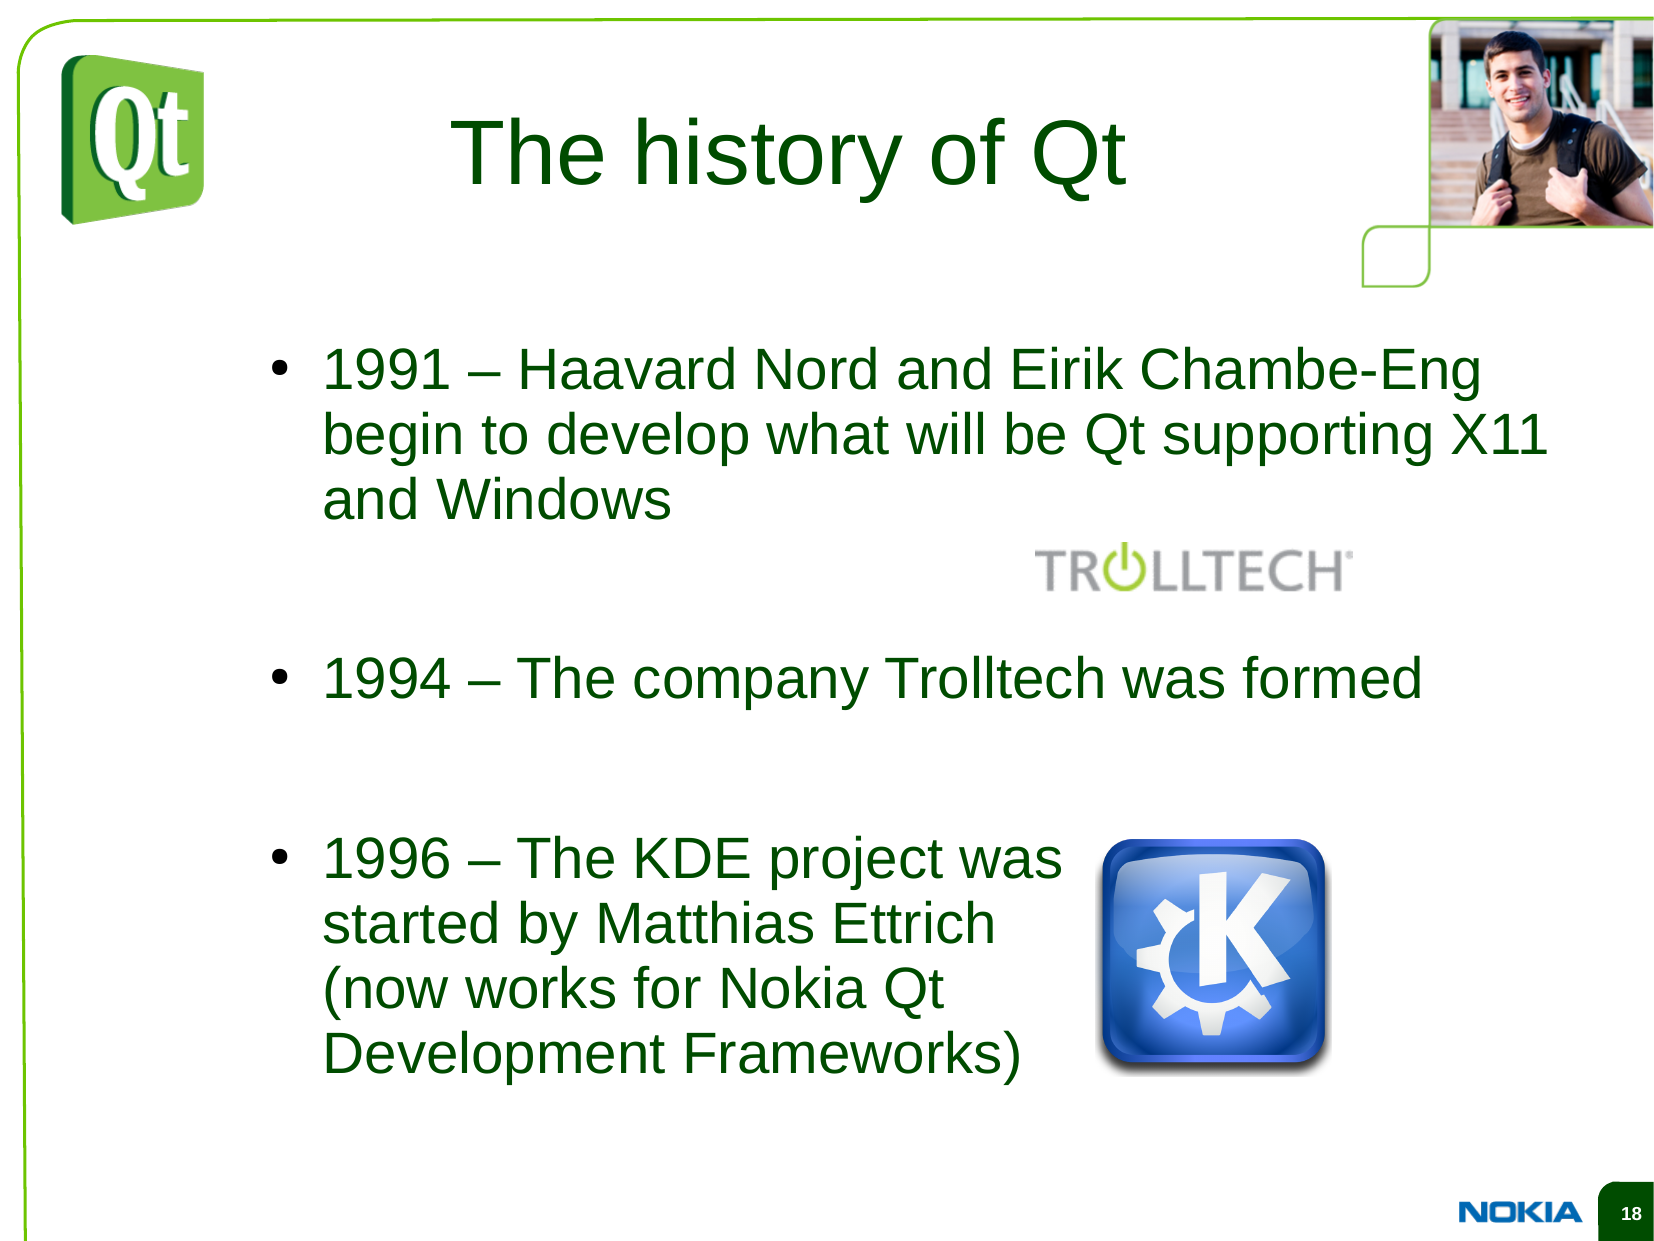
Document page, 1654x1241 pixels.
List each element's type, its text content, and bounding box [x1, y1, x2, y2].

picture [1338, 7, 1654, 308]
picture [1035, 542, 1353, 593]
picture [1095, 839, 1332, 1077]
title The history of Qt [251, 49, 1327, 257]
list 1991 – Haavard Nord and Eirik Chambe-Eng begin to develop what will be Qt supporting X11 and Windows 1994 – The company Trolltech was formed 1996 – The KDE project was started by Matthias Ettrich (now works for Nokia Qt Development Frameworks) [251, 336, 1571, 1100]
picture [61, 55, 204, 225]
picture [1459, 1201, 1583, 1223]
